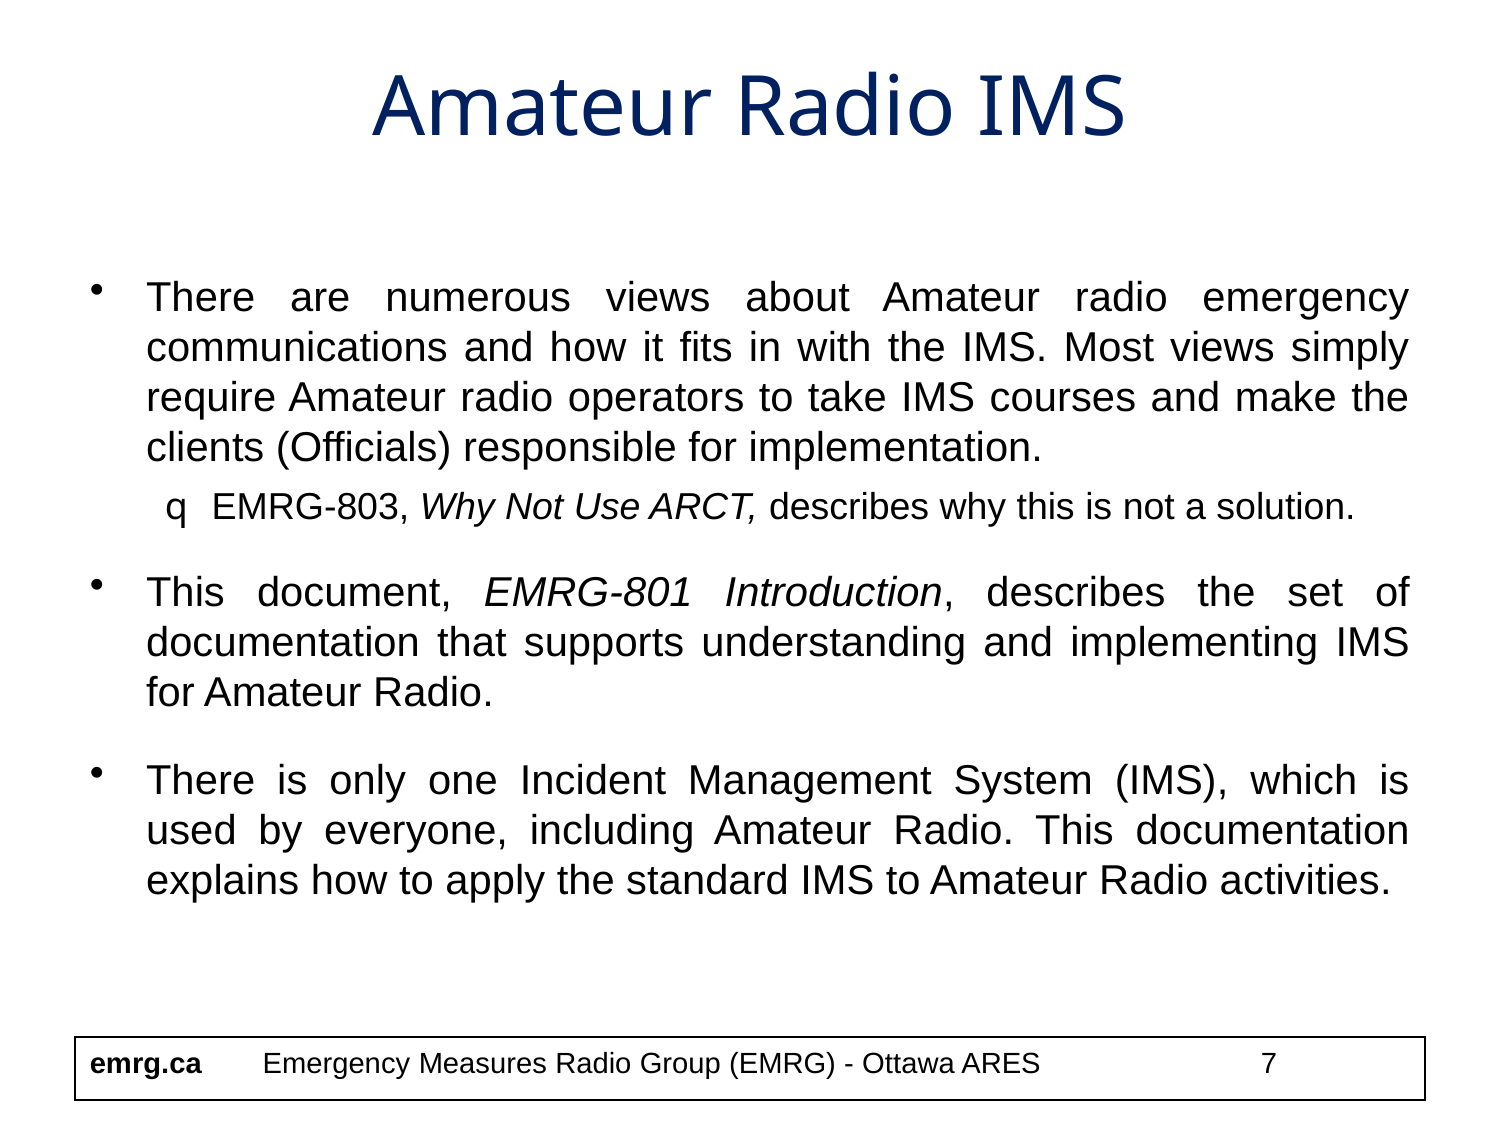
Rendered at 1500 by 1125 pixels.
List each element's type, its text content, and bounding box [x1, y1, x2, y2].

slide_number <number> [1246, 1037, 1425, 1103]
text_box Amateur Radio IMS [74, 45, 1425, 233]
footer Emergency Measures Radio Group (EMRG) - Ottawa ARES [247, 1037, 1238, 1103]
text_box There are numerous views about Amateur radio emergency communications and how it fits in with the IMS. Most views simply require Amateur radio operators to take IMS courses and make the clients (Officials) responsible for implementation. EMRG-803, Why Not Use ARCT, describes why this is not a solution. This document, EMRG-801 Introduction, describes the set of documentation that supports understanding and implementing IMS for Amateur Radio. There is only one Incident Management System (IMS), which is used by everyone, including Amateur Radio. This documentation explains how to apply the standard IMS to Amateur Radio activities. [74, 262, 1425, 1005]
